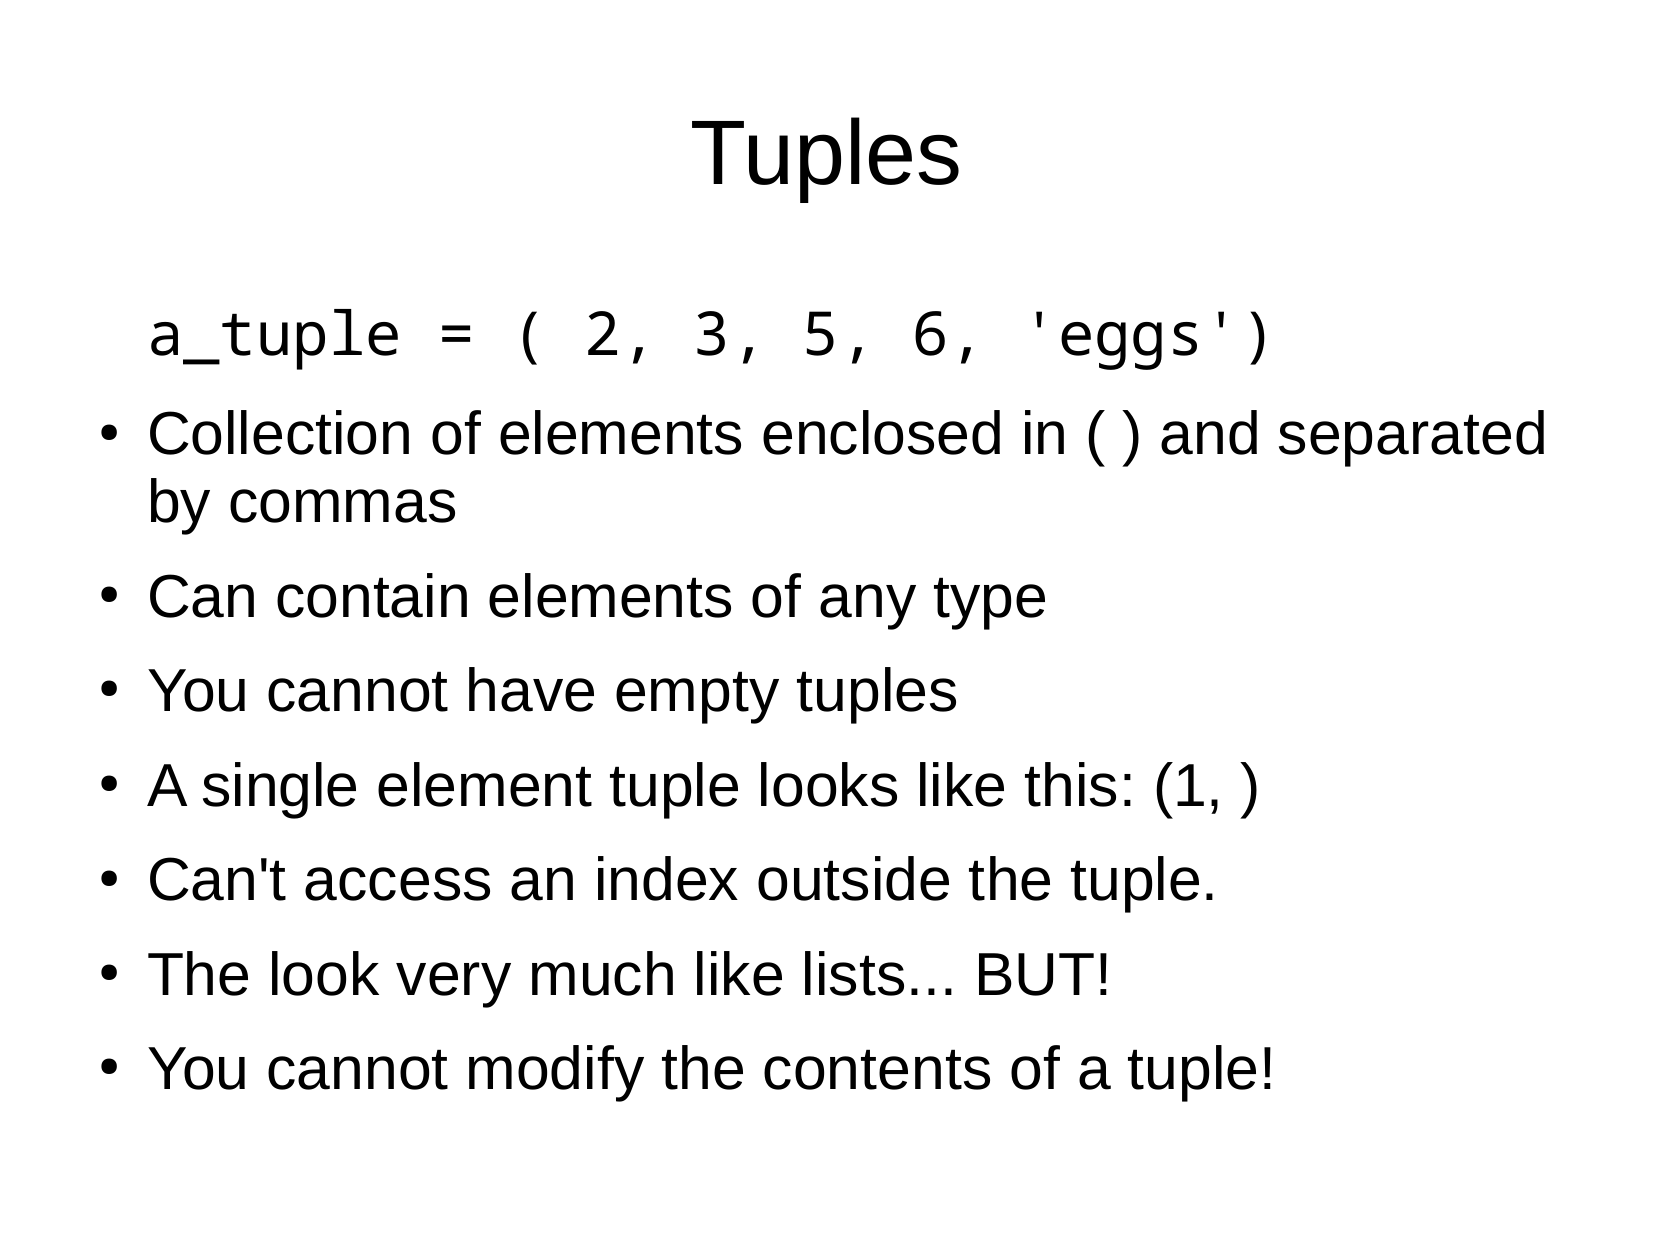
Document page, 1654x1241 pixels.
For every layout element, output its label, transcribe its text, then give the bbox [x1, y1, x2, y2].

title Tuples [82, 49, 1571, 257]
list a_tuple = ( 2, 3, 5, 6, 'eggs') Collection of elements enclosed in ( ) and separated by commas Can contain elements of any type You cannot have empty tuples A single element tuple looks like this: (1, ) Can't access an index outside the tuple. The look very much like lists... BUT! You cannot modify the contents of a tuple! [82, 290, 1571, 1109]
